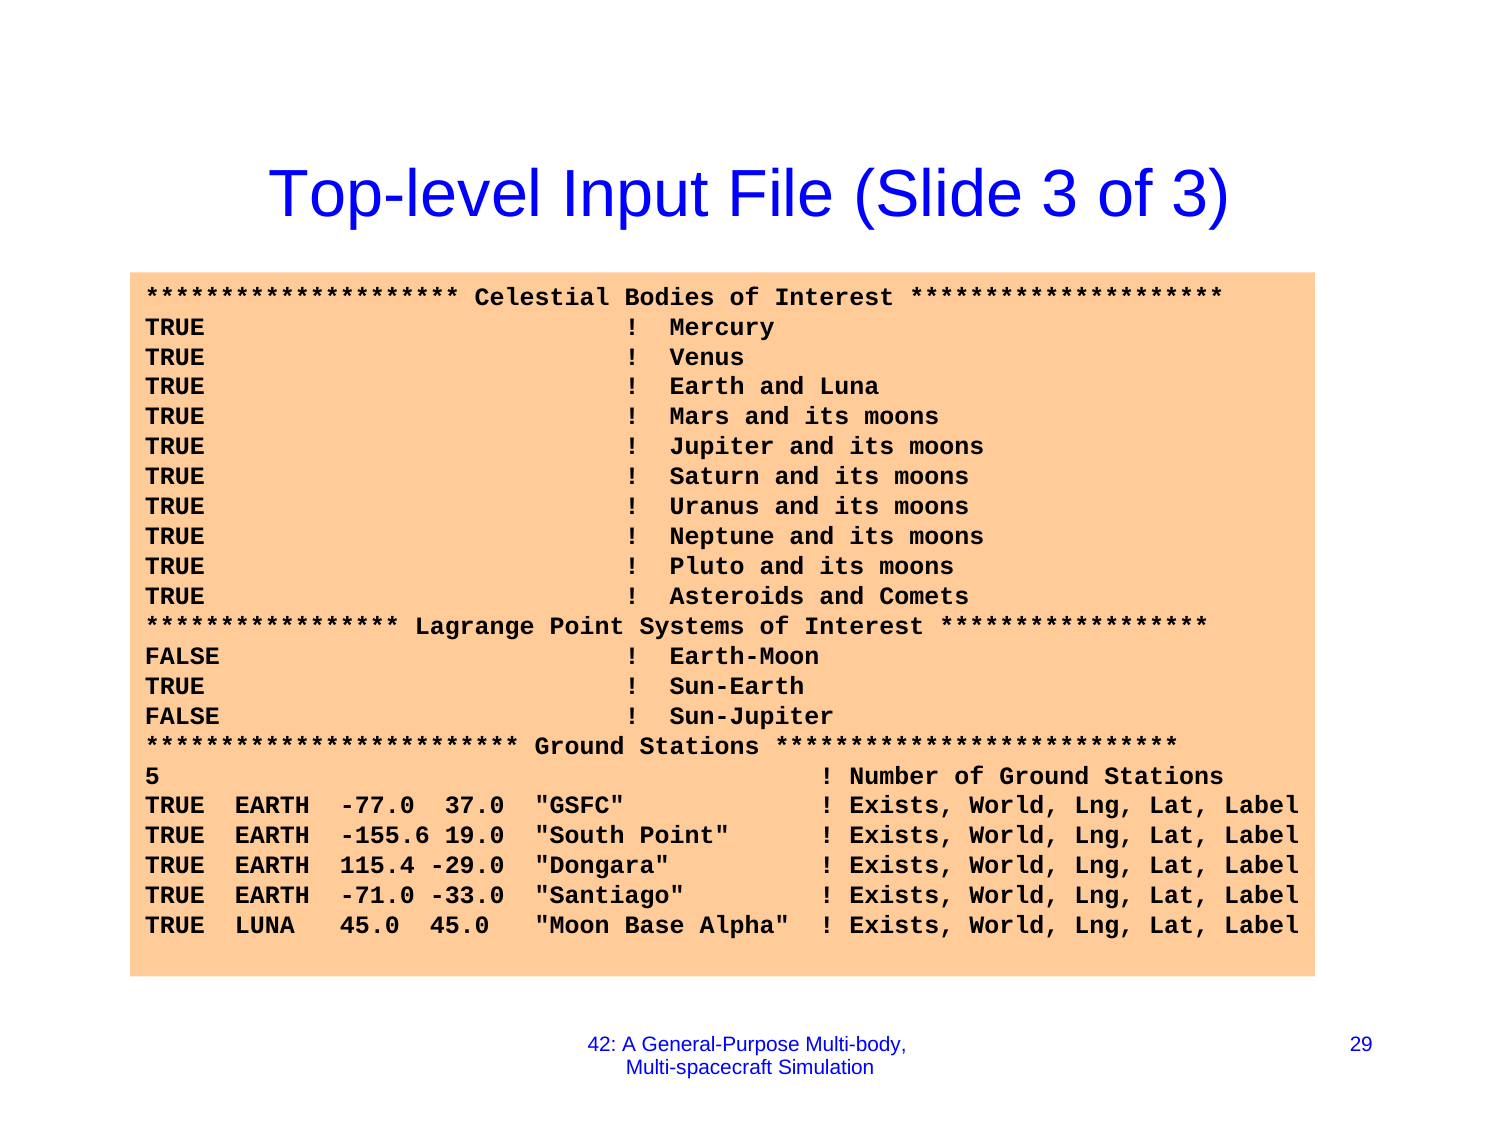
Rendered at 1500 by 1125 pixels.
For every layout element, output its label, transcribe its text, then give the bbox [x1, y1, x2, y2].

text_box ********************* Celestial Bodies of Interest ********************* TRUE ! Mercury TRUE ! Venus TRUE ! Earth and Luna TRUE ! Mars and its moons TRUE ! Jupiter and its moons TRUE ! Saturn and its moons TRUE ! Uranus and its moons TRUE ! Neptune and its moons TRUE ! Pluto and its moons TRUE ! Asteroids and Comets ***************** Lagrange Point Systems of Interest ****************** FALSE ! Earth-Moon TRUE ! Sun-Earth FALSE ! Sun-Jupiter ************************* Ground Stations *************************** 5 ! Number of Ground Stations TRUE EARTH -77.0 37.0 "GSFC" ! Exists, World, Lng, Lat, Label TRUE EARTH -155.6 19.0 "South Point" ! Exists, World, Lng, Lat, Label TRUE EARTH 115.4 -29.0 "Dongara" ! Exists, World, Lng, Lat, Label TRUE EARTH -71.0 -33.0 "Santiago" ! Exists, World, Lng, Lat, Label TRUE LUNA 45.0 45.0 "Moon Base Alpha" ! Exists, World, Lng, Lat, Label [130, 272, 1315, 977]
title Top-level Input File (Slide 3 of 3) [112, 99, 1388, 288]
